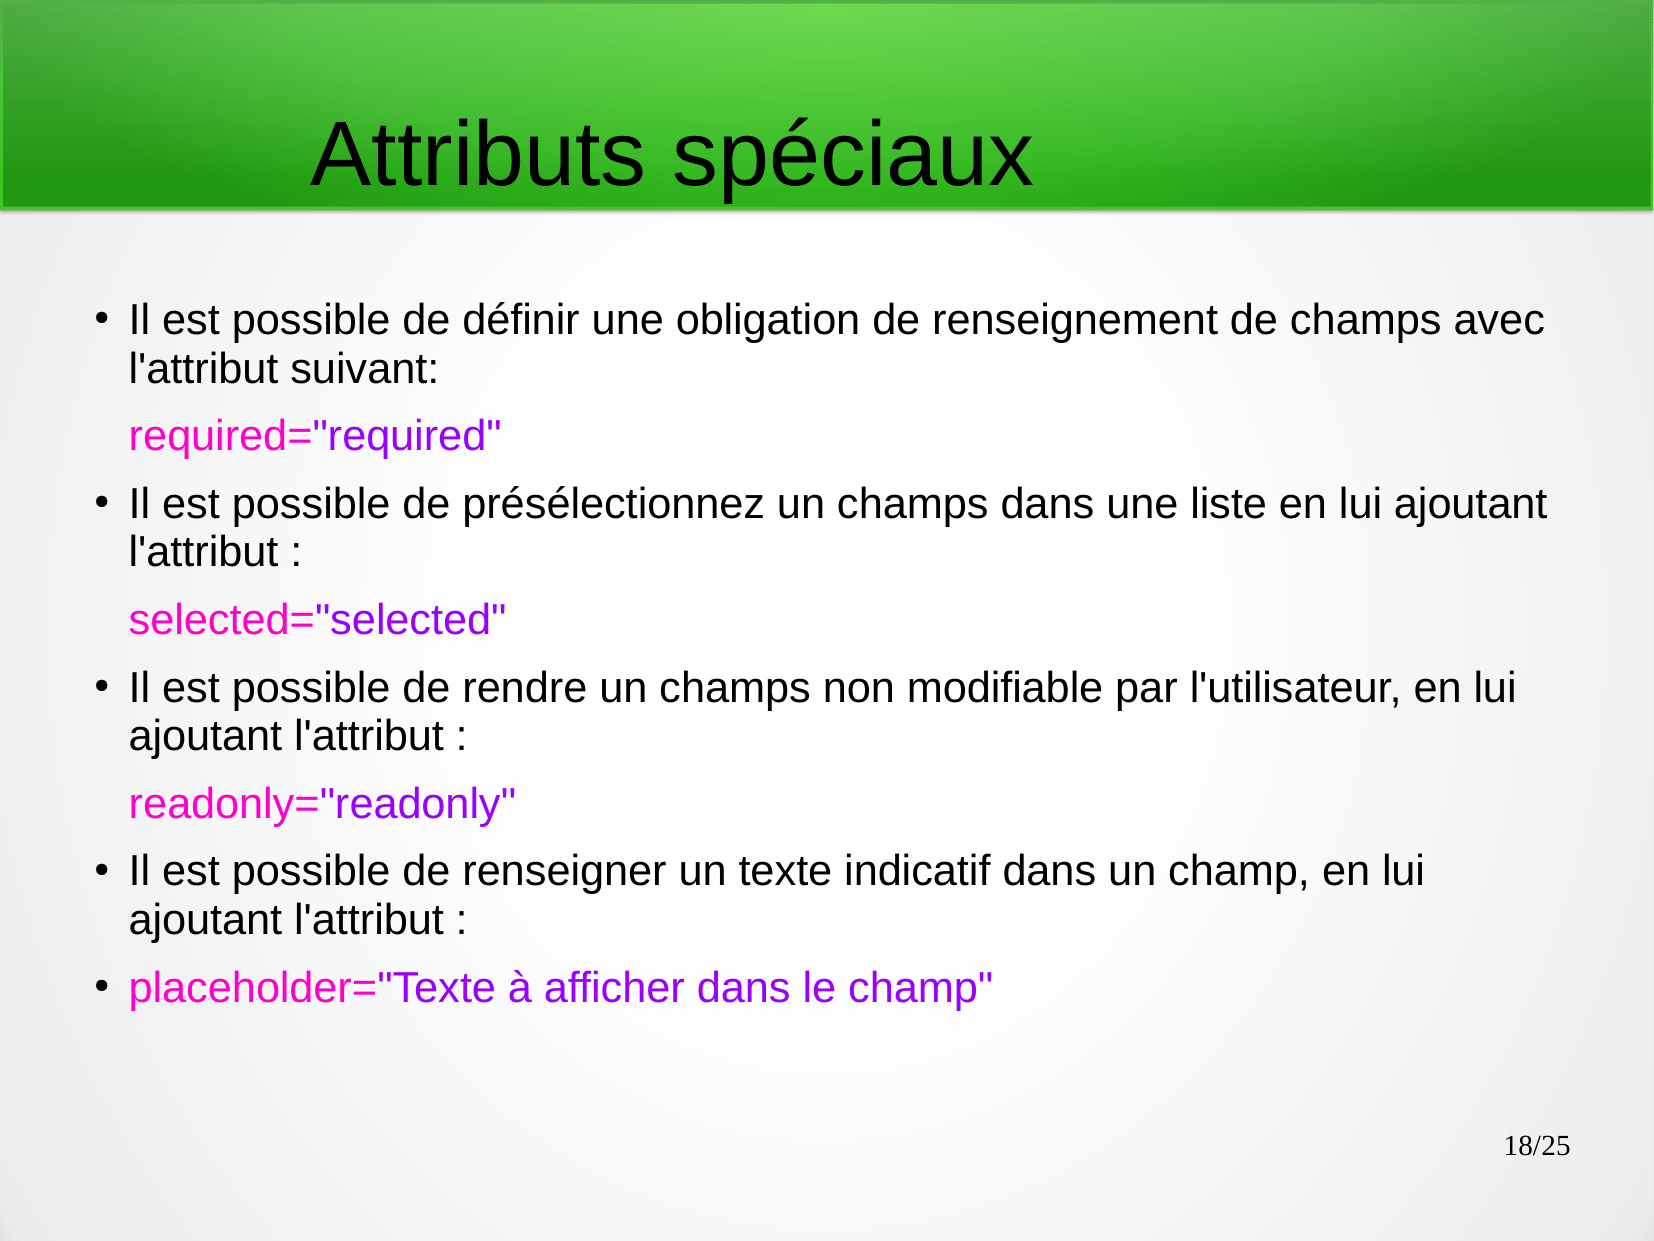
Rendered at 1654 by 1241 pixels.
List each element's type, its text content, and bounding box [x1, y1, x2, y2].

title Attributs spéciaux [82, 94, 1264, 213]
list Il est possible de définir une obligation de renseignement de champs avec l'attribut suivant: required="required" Il est possible de présélectionnez un champs dans une liste en lui ajoutant l'attribut : selected="selected" Il est possible de rendre un champs non modifiable par l'utilisateur, en lui ajoutant l'attribut : readonly="readonly" Il est possible de renseigner un texte indicatif dans un champ, en lui ajoutant l'attribut : placeholder="Texte à afficher dans le champ" [82, 295, 1571, 1015]
